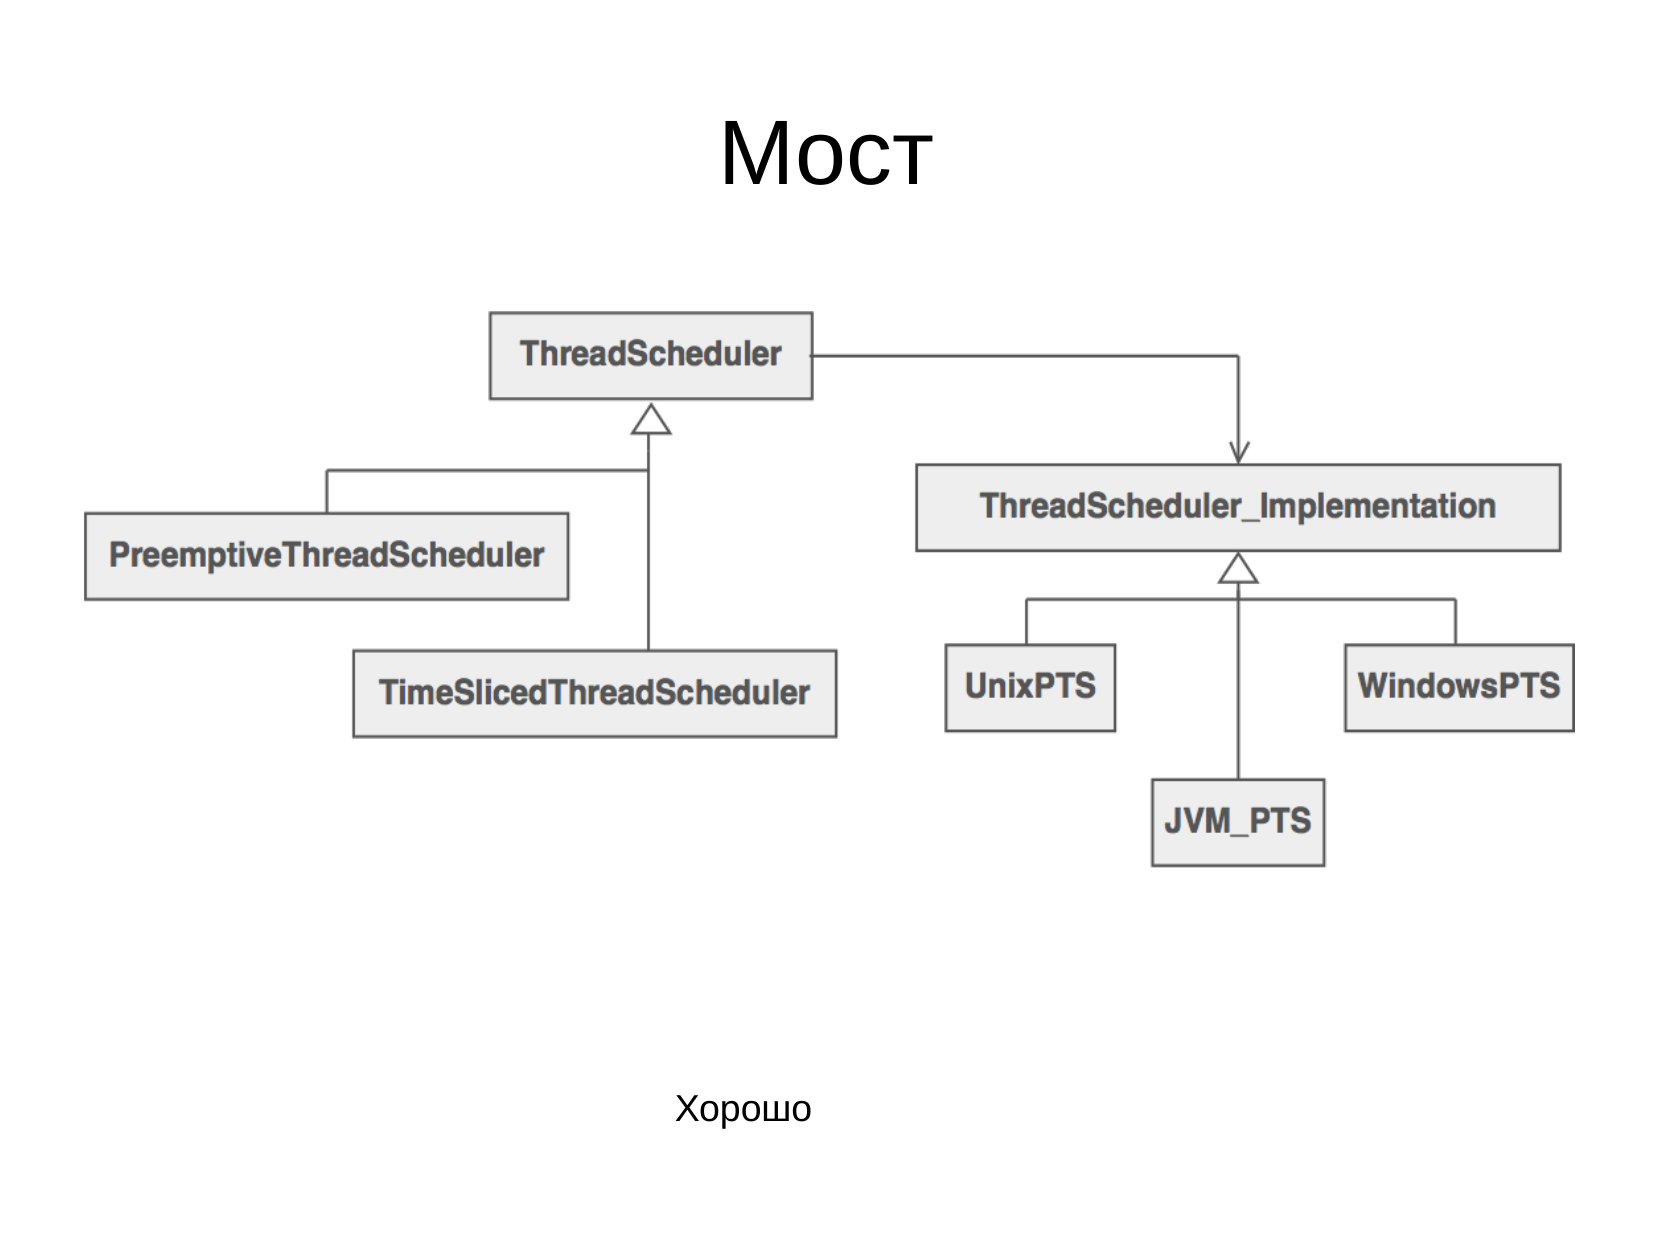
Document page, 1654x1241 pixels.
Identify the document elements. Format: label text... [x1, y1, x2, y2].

text_box Хорошо [660, 1080, 1156, 1137]
picture [79, 306, 1575, 870]
title Мост [82, 49, 1571, 257]
